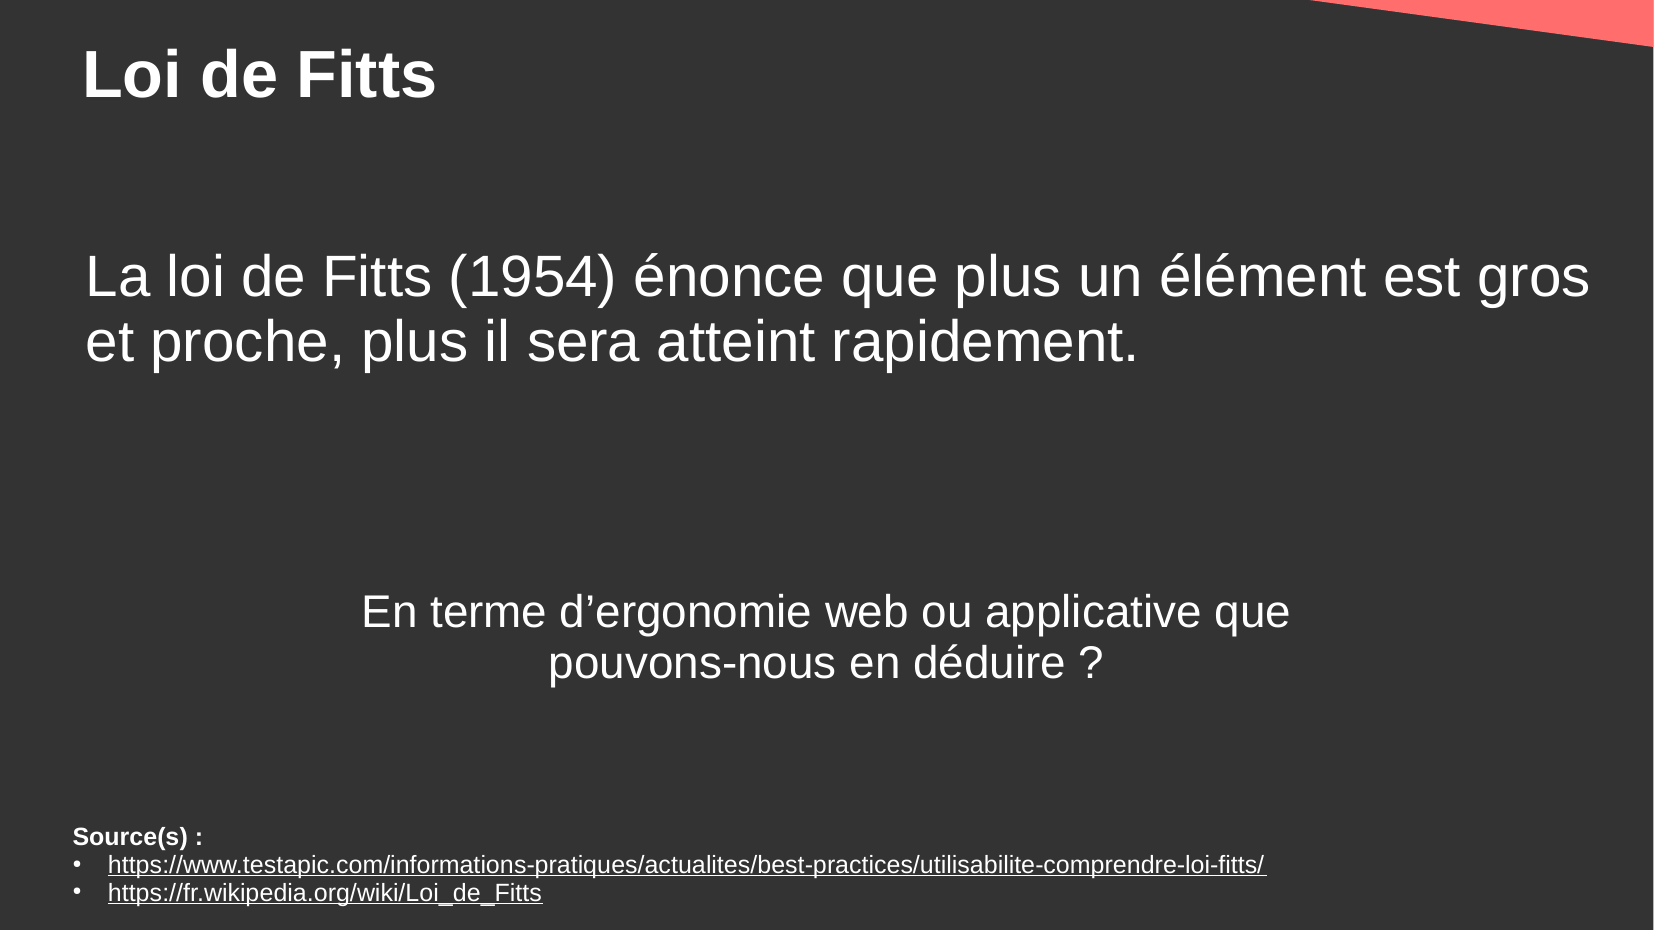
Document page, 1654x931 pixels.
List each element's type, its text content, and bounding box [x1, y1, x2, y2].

text_box En terme d’ergonomie web ou applicative que pouvons-nous en déduire ? [270, 578, 1384, 698]
text_box [1309, 0, 1654, 48]
text_box La loi de Fitts (1954) énonce que plus un élément est gros et proche, plus il sera atteint rapidement. [70, 236, 1619, 390]
title Loi de Fitts [82, 37, 1571, 114]
text_box Source(s) : https://www.testapic.com/informations-pratiques/actualites/best-practices/utilisabilite-comprendre-loi-fitts/ https://fr.wikipedia.org/wiki/Loi_de_Fitts [57, 814, 1543, 914]
